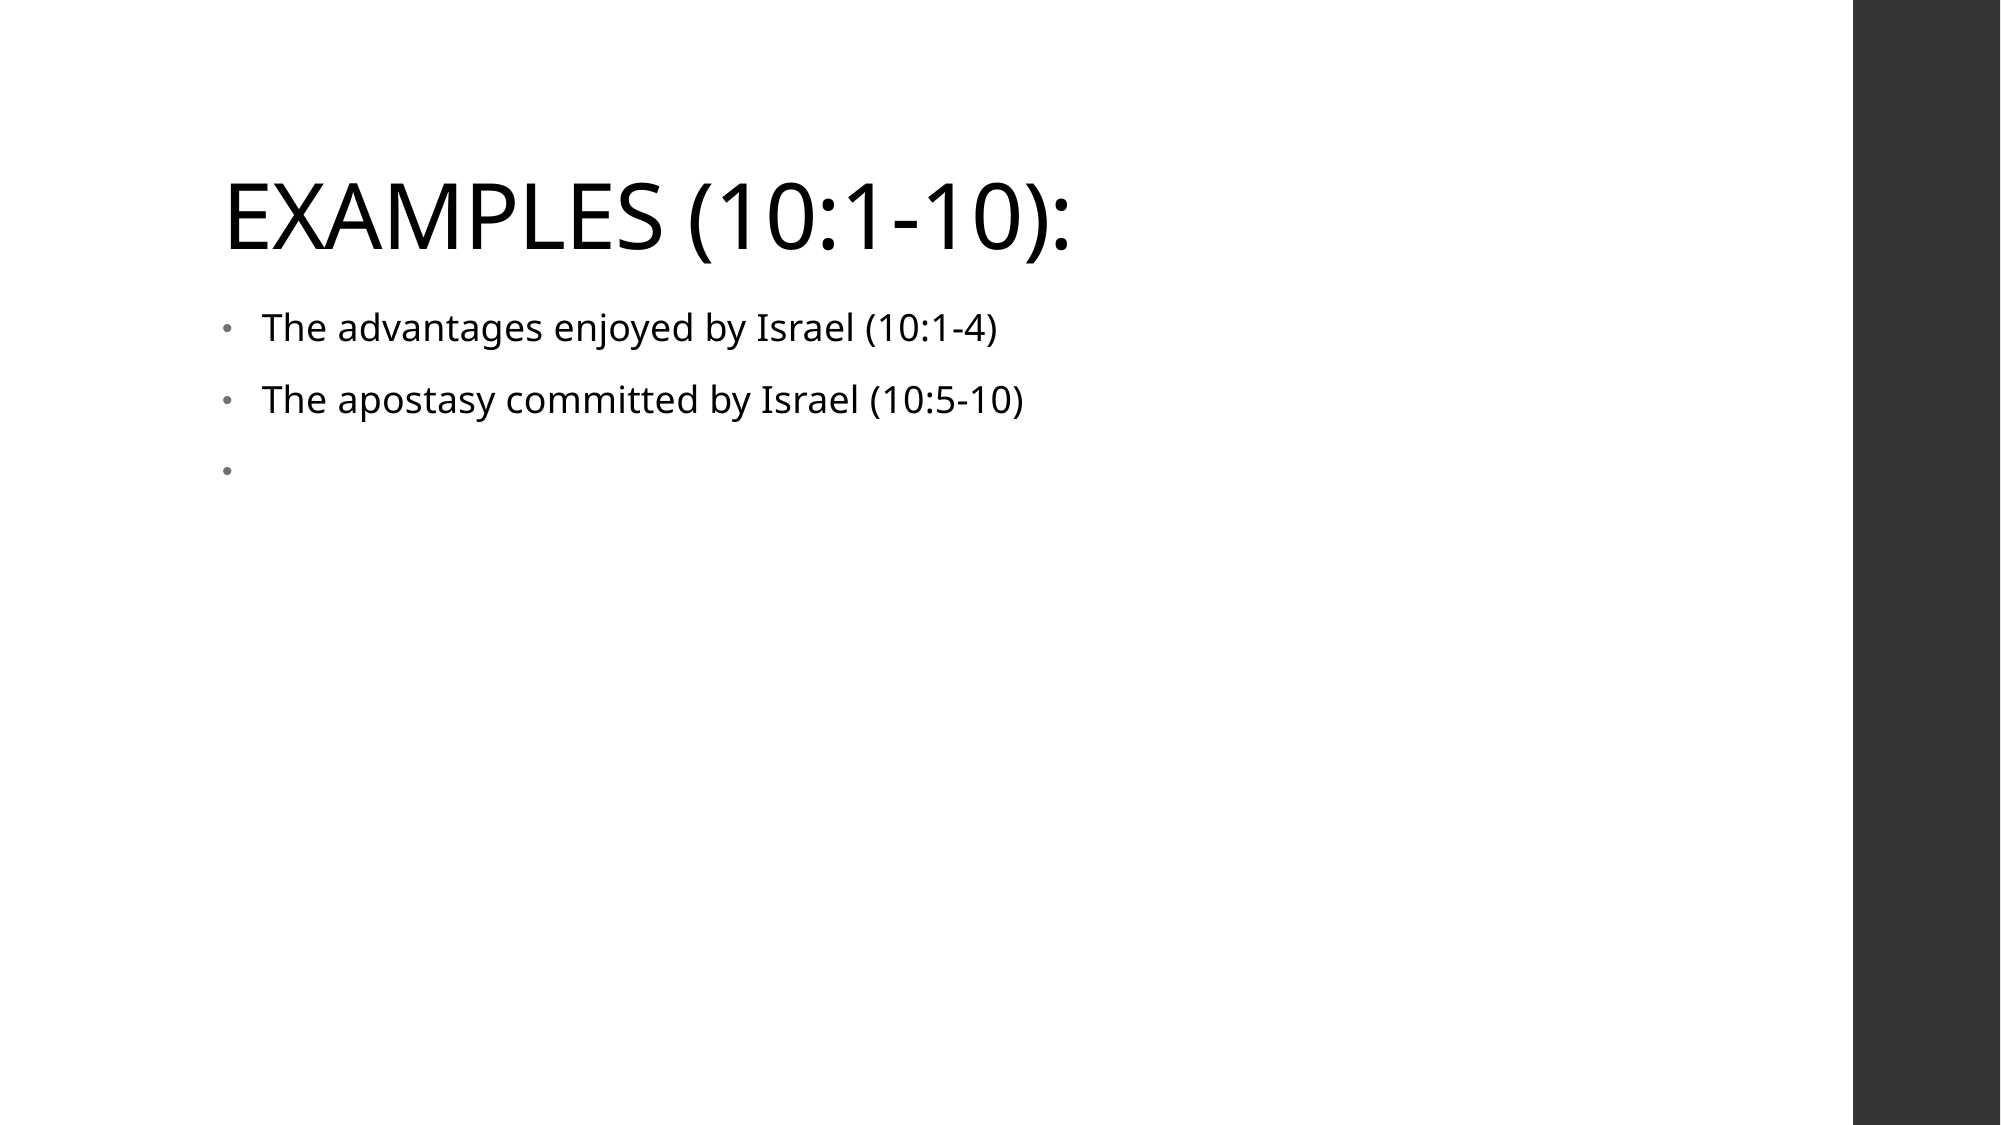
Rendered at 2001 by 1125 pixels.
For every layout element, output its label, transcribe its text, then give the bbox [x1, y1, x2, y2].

title EXAMPLES (10:1-10): [206, 60, 1797, 278]
list The advantages enjoyed by Israel (10:1-4) The apostasy committed by Israel (10:5-10) [206, 299, 1617, 1014]
